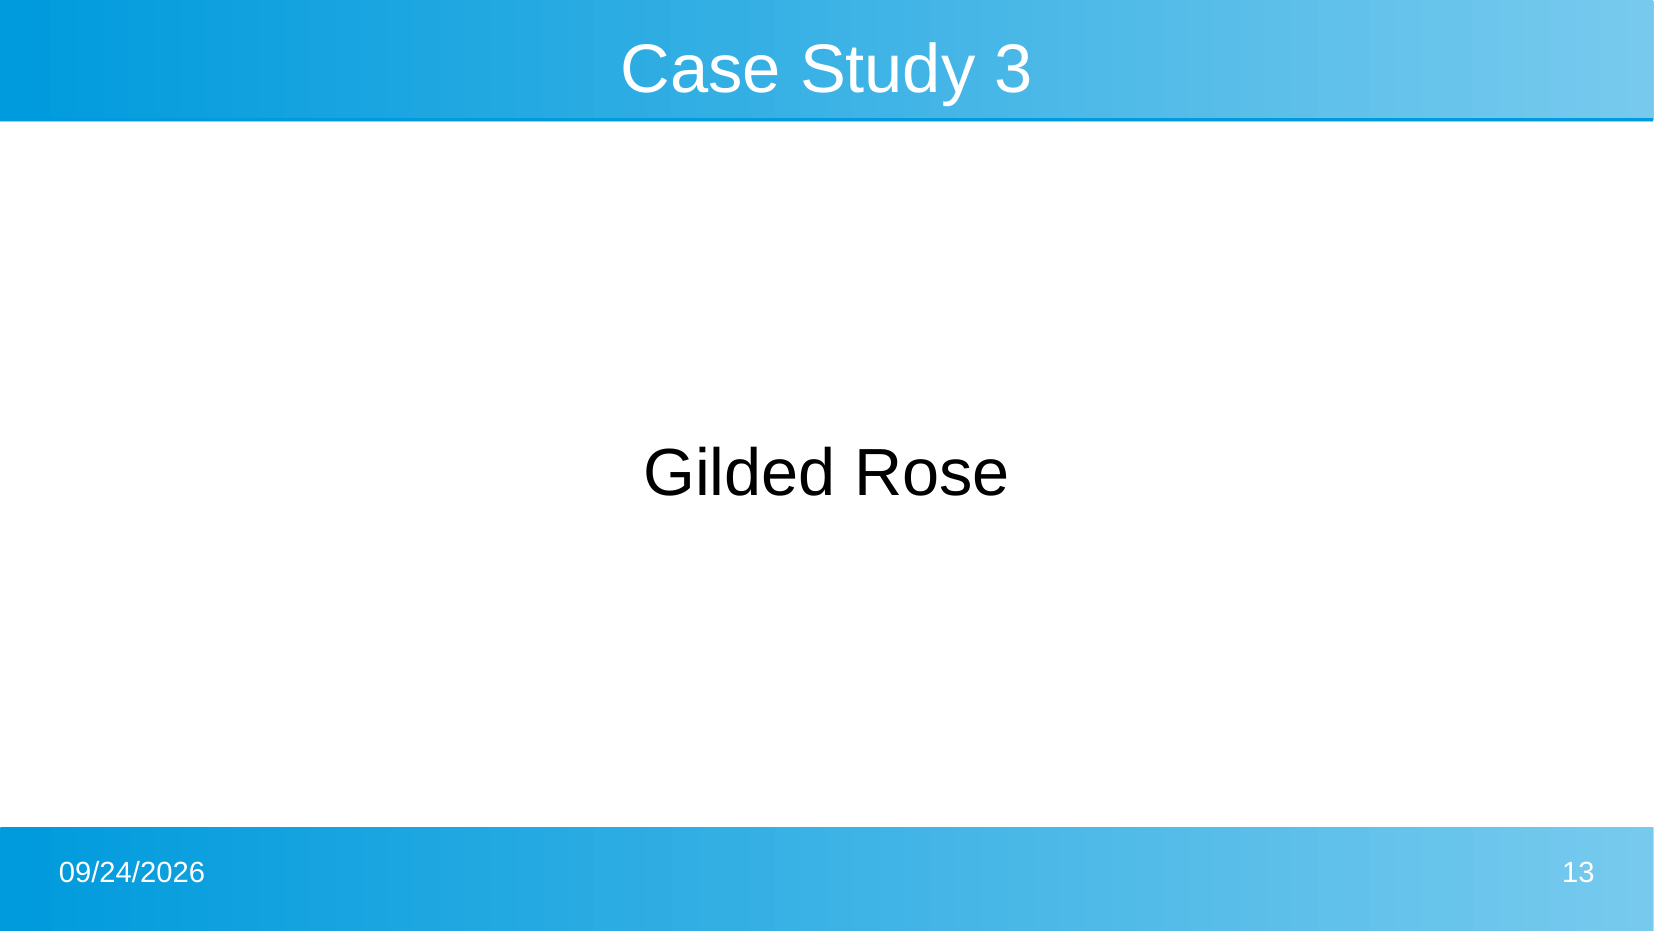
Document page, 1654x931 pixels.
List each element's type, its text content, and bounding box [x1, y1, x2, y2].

title Case Study 3 [59, 29, 1595, 108]
subtitle Gilded Rose [59, 177, 1595, 768]
